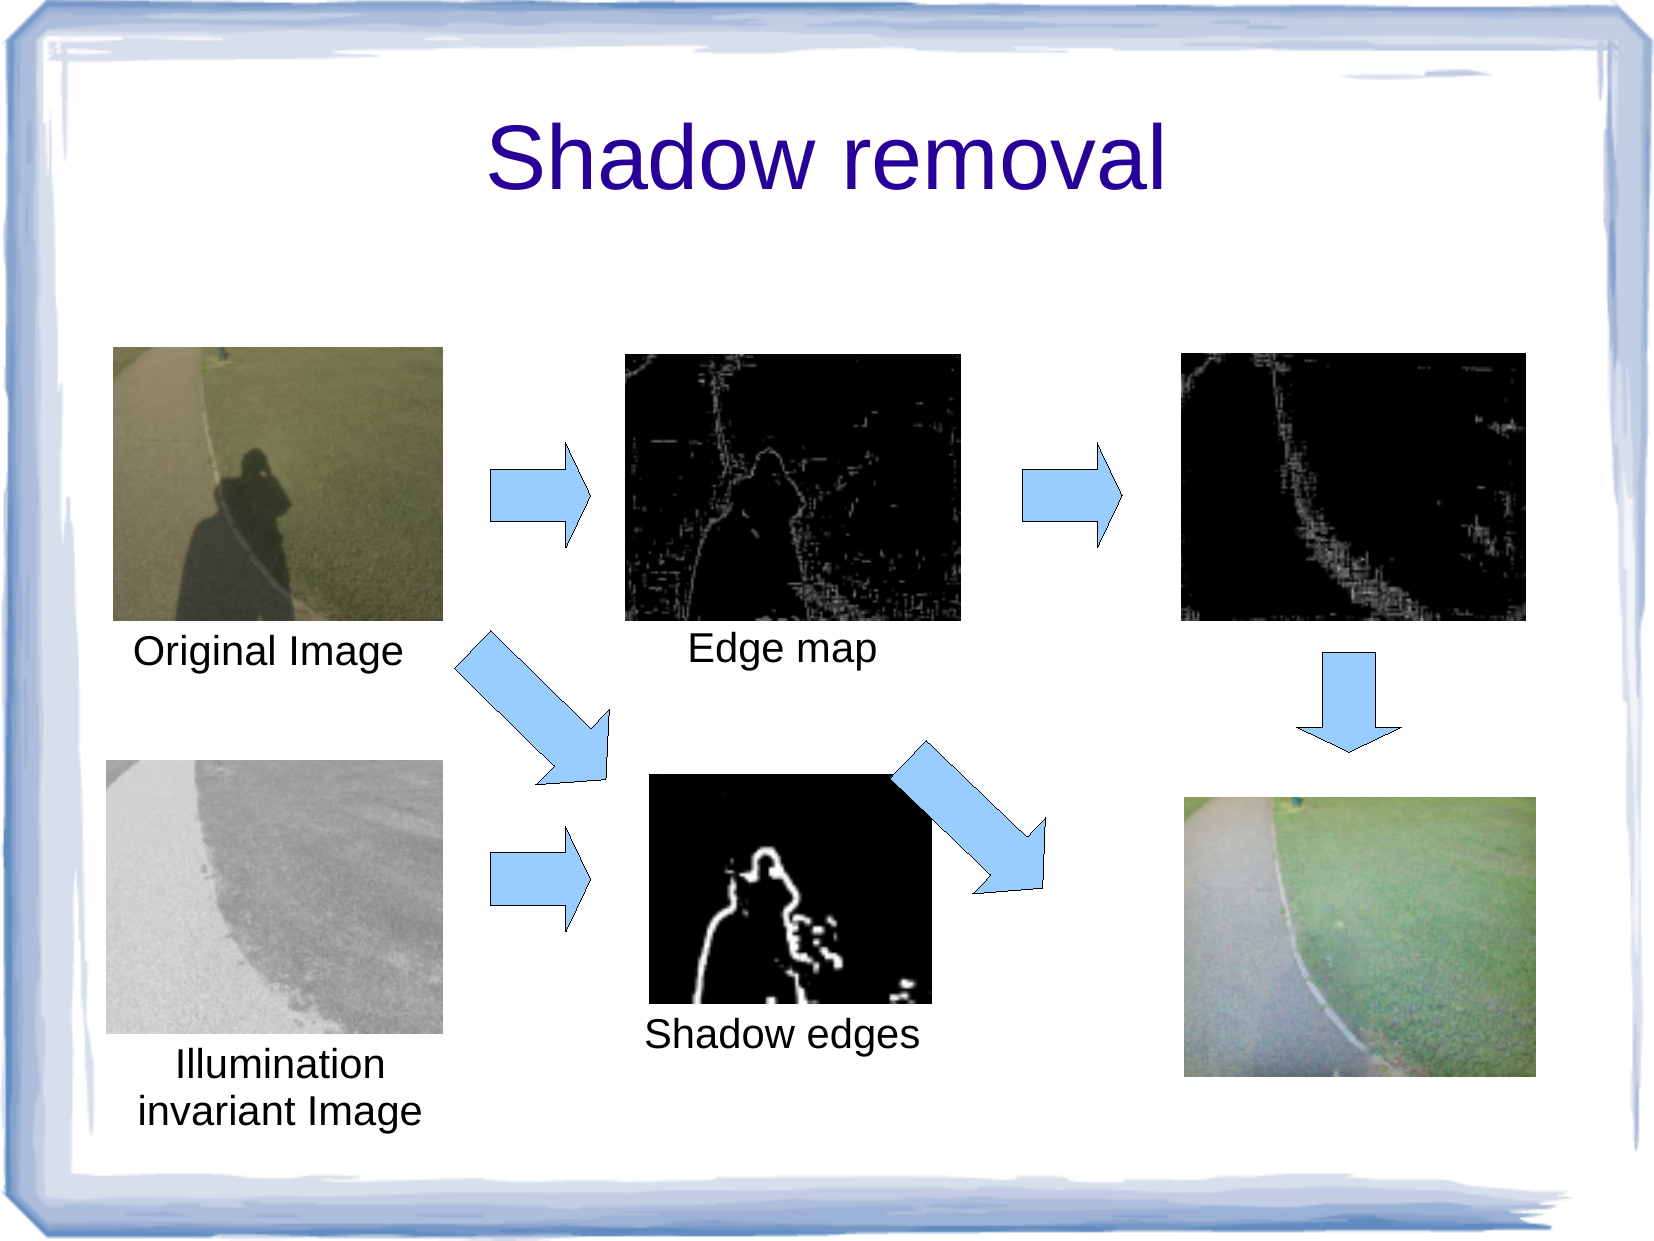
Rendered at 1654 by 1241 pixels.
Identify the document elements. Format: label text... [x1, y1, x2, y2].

text_box Edge map [620, 617, 945, 680]
text_box Original Image [118, 620, 443, 682]
picture [1181, 353, 1526, 621]
text_box Illumination invariant Image [118, 1033, 443, 1142]
text_box [490, 826, 591, 932]
picture [113, 347, 443, 621]
picture [625, 354, 961, 621]
text_box Shadow edges [620, 1003, 945, 1066]
picture [1184, 797, 1536, 1077]
title Shadow removal [82, 49, 1571, 257]
text_box [1022, 442, 1123, 548]
text_box [490, 442, 591, 548]
text_box [889, 740, 1046, 894]
picture [649, 774, 932, 1003]
text_box [1296, 652, 1402, 753]
picture [106, 760, 443, 1034]
text_box [454, 630, 610, 785]
